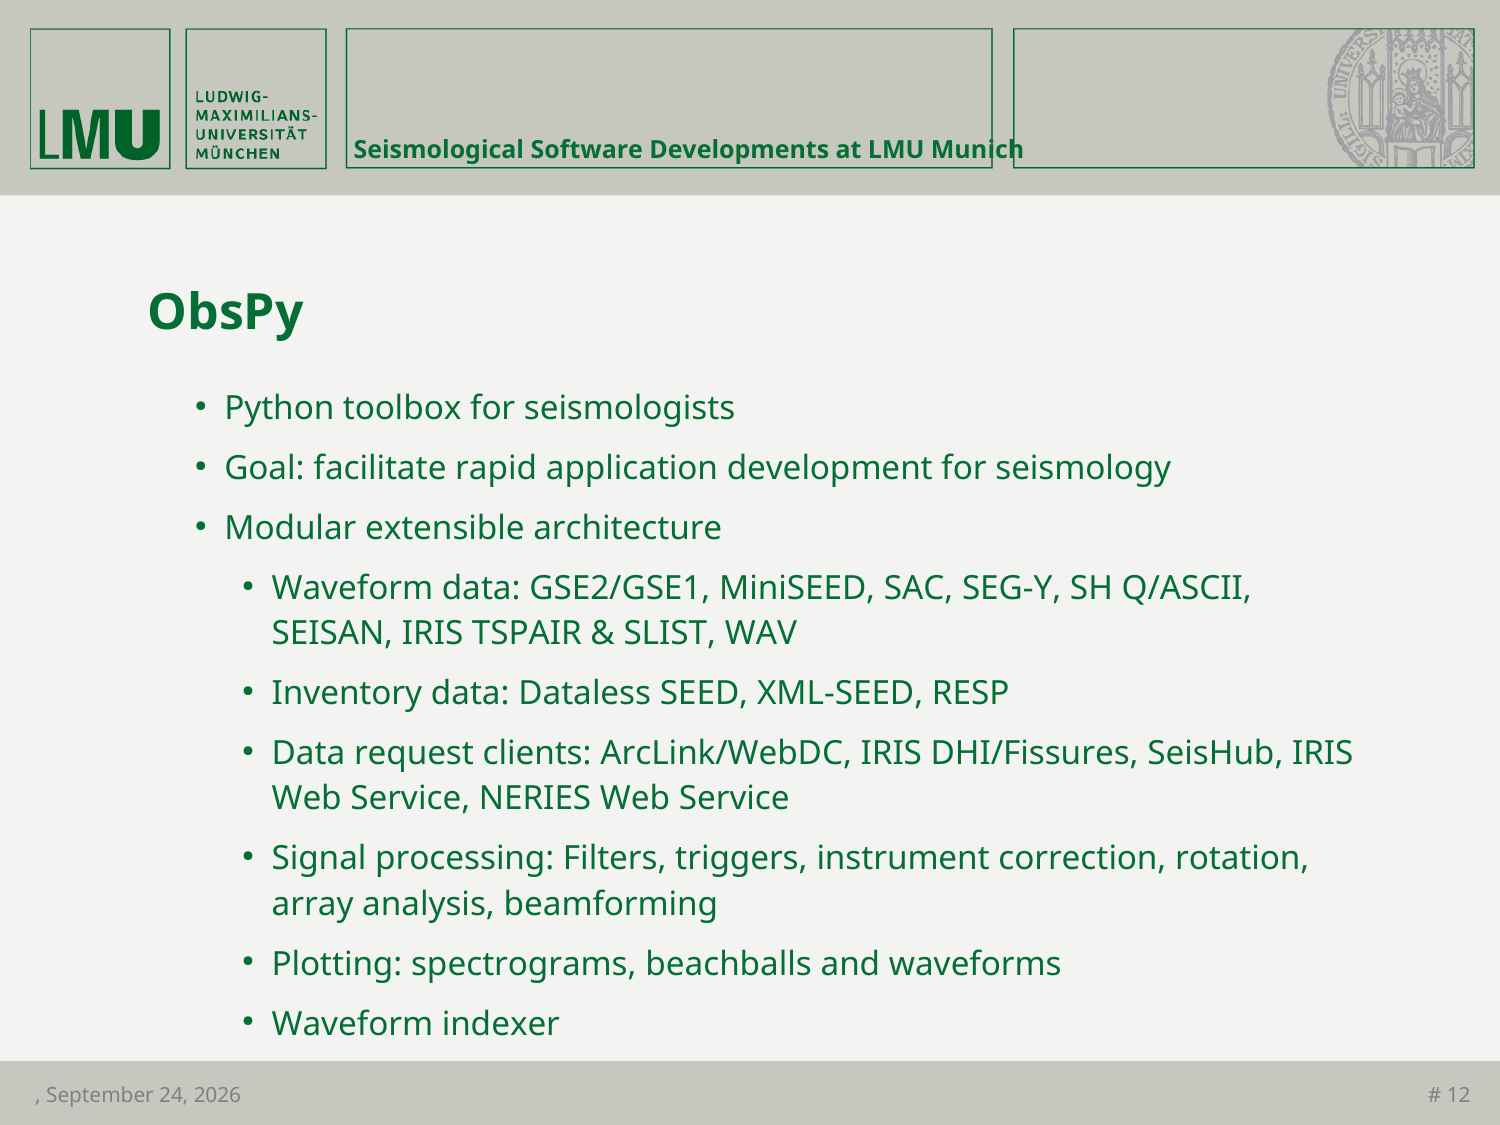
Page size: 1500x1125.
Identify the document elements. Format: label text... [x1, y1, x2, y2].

title ObsPy [147, 265, 1359, 355]
picture [0, 0, 1500, 1125]
list Python toolbox for seismologists Goal: facilitate rapid application development for seismology Modular extensible architecture Waveform data: GSE2/GSE1, MiniSEED, SAC, SEG-Y, SH Q/ASCII, SEISAN, IRIS TSPAIR & SLIST, WAV Inventory data: Dataless SEED, XML-SEED, RESP Data request clients: ArcLink/WebDC, IRIS DHI/Fissures, SeisHub, IRIS Web Service, NERIES Web Service Signal processing: Filters, triggers, instrument correction, rotation, array analysis, beamforming Plotting: spectrograms, beachballs and waveforms Waveform indexer [147, 383, 1359, 1004]
